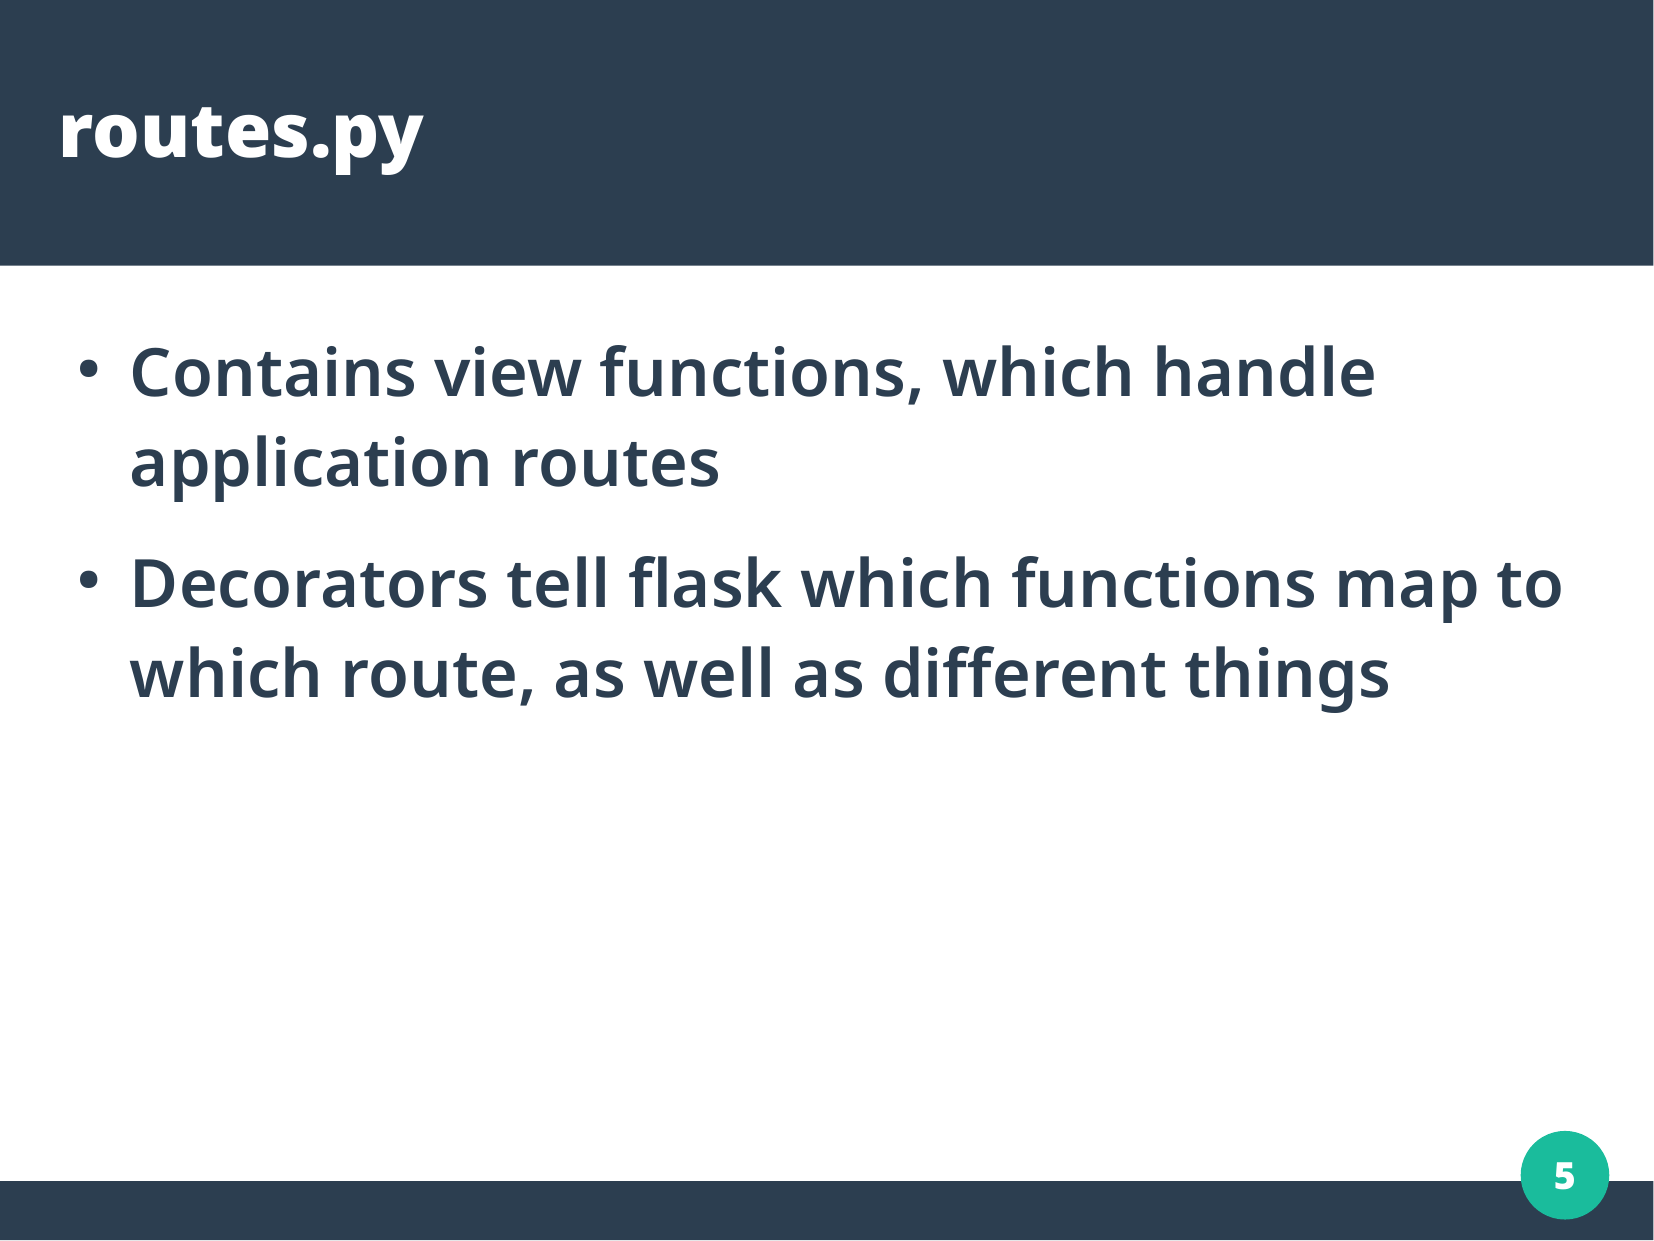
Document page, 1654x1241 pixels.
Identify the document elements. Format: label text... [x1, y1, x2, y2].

title routes.py [59, 49, 1595, 207]
list Contains view functions, which handle application routes Decorators tell flask which functions map to which route, as well as different things [59, 324, 1595, 1152]
